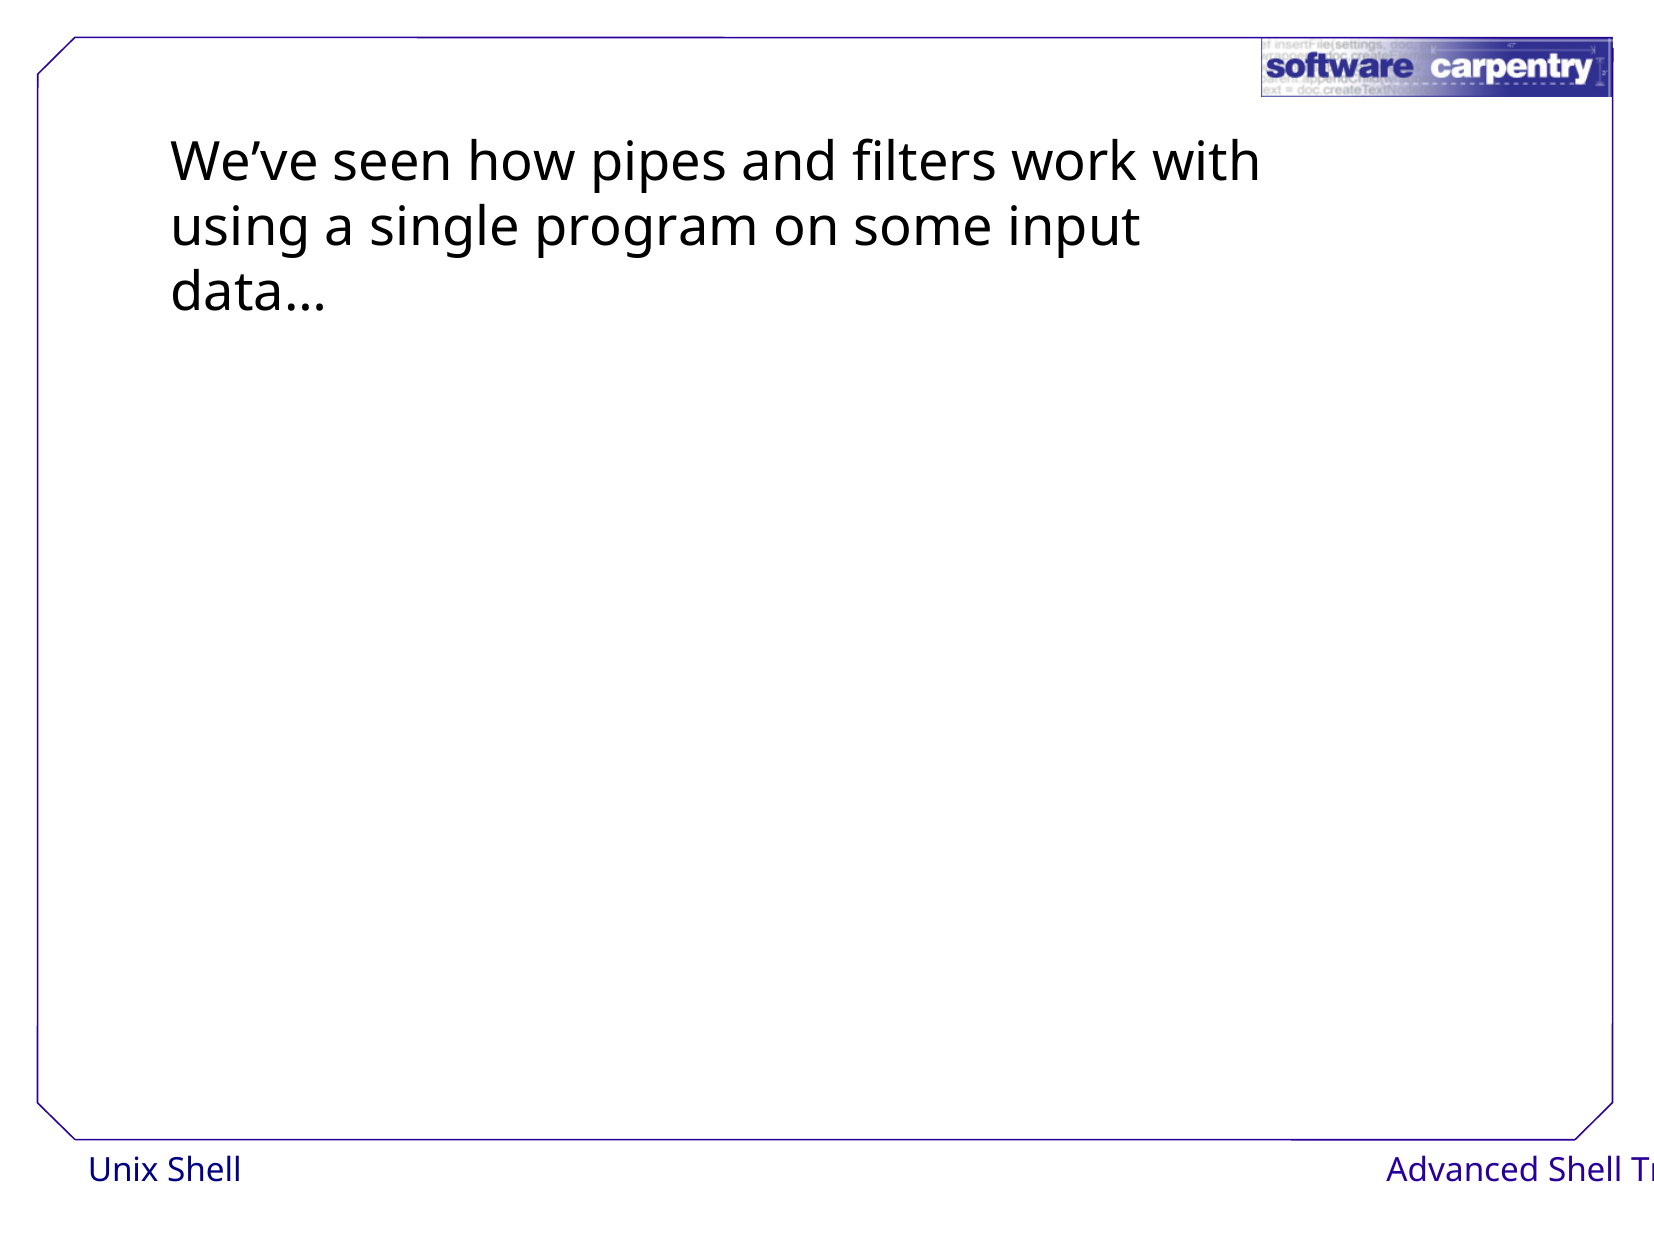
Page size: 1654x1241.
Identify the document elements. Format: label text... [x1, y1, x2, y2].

text_box We’ve seen how pipes and filters work with using a single program on some input data… [155, 118, 1290, 330]
picture [1261, 39, 1613, 97]
